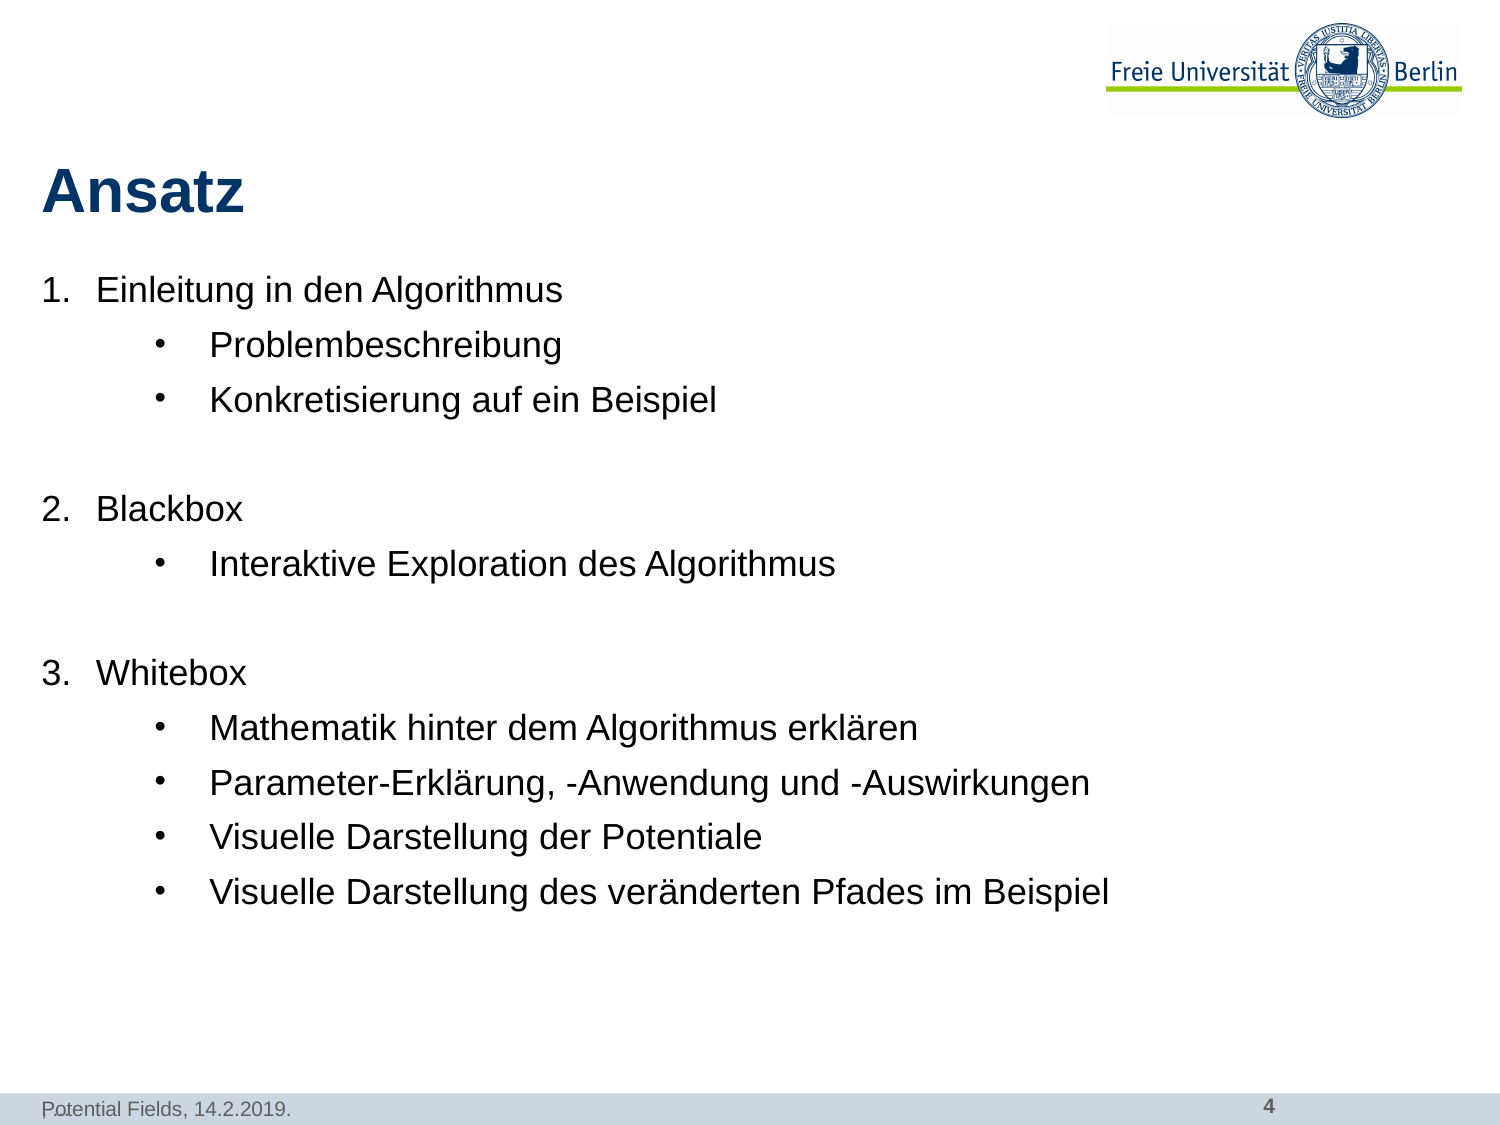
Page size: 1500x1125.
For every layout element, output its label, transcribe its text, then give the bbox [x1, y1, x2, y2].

title Ansatz [41, 149, 1460, 221]
list Einleitung in den Algorithmus Problembeschreibung Konkretisierung auf ein Beispiel Blackbox Interaktive Exploration des Algorithmus Whitebox Mathematik hinter dem Algorithmus erklären Parameter-Erklärung, -Anwendung und -Auswirkungen Visuelle Darstellung der Potentiale Visuelle Darstellung des veränderten Pfades im Beispiel [41, 265, 1460, 919]
text_box , ... [41, 1087, 1023, 1125]
picture [1106, 23, 1462, 118]
